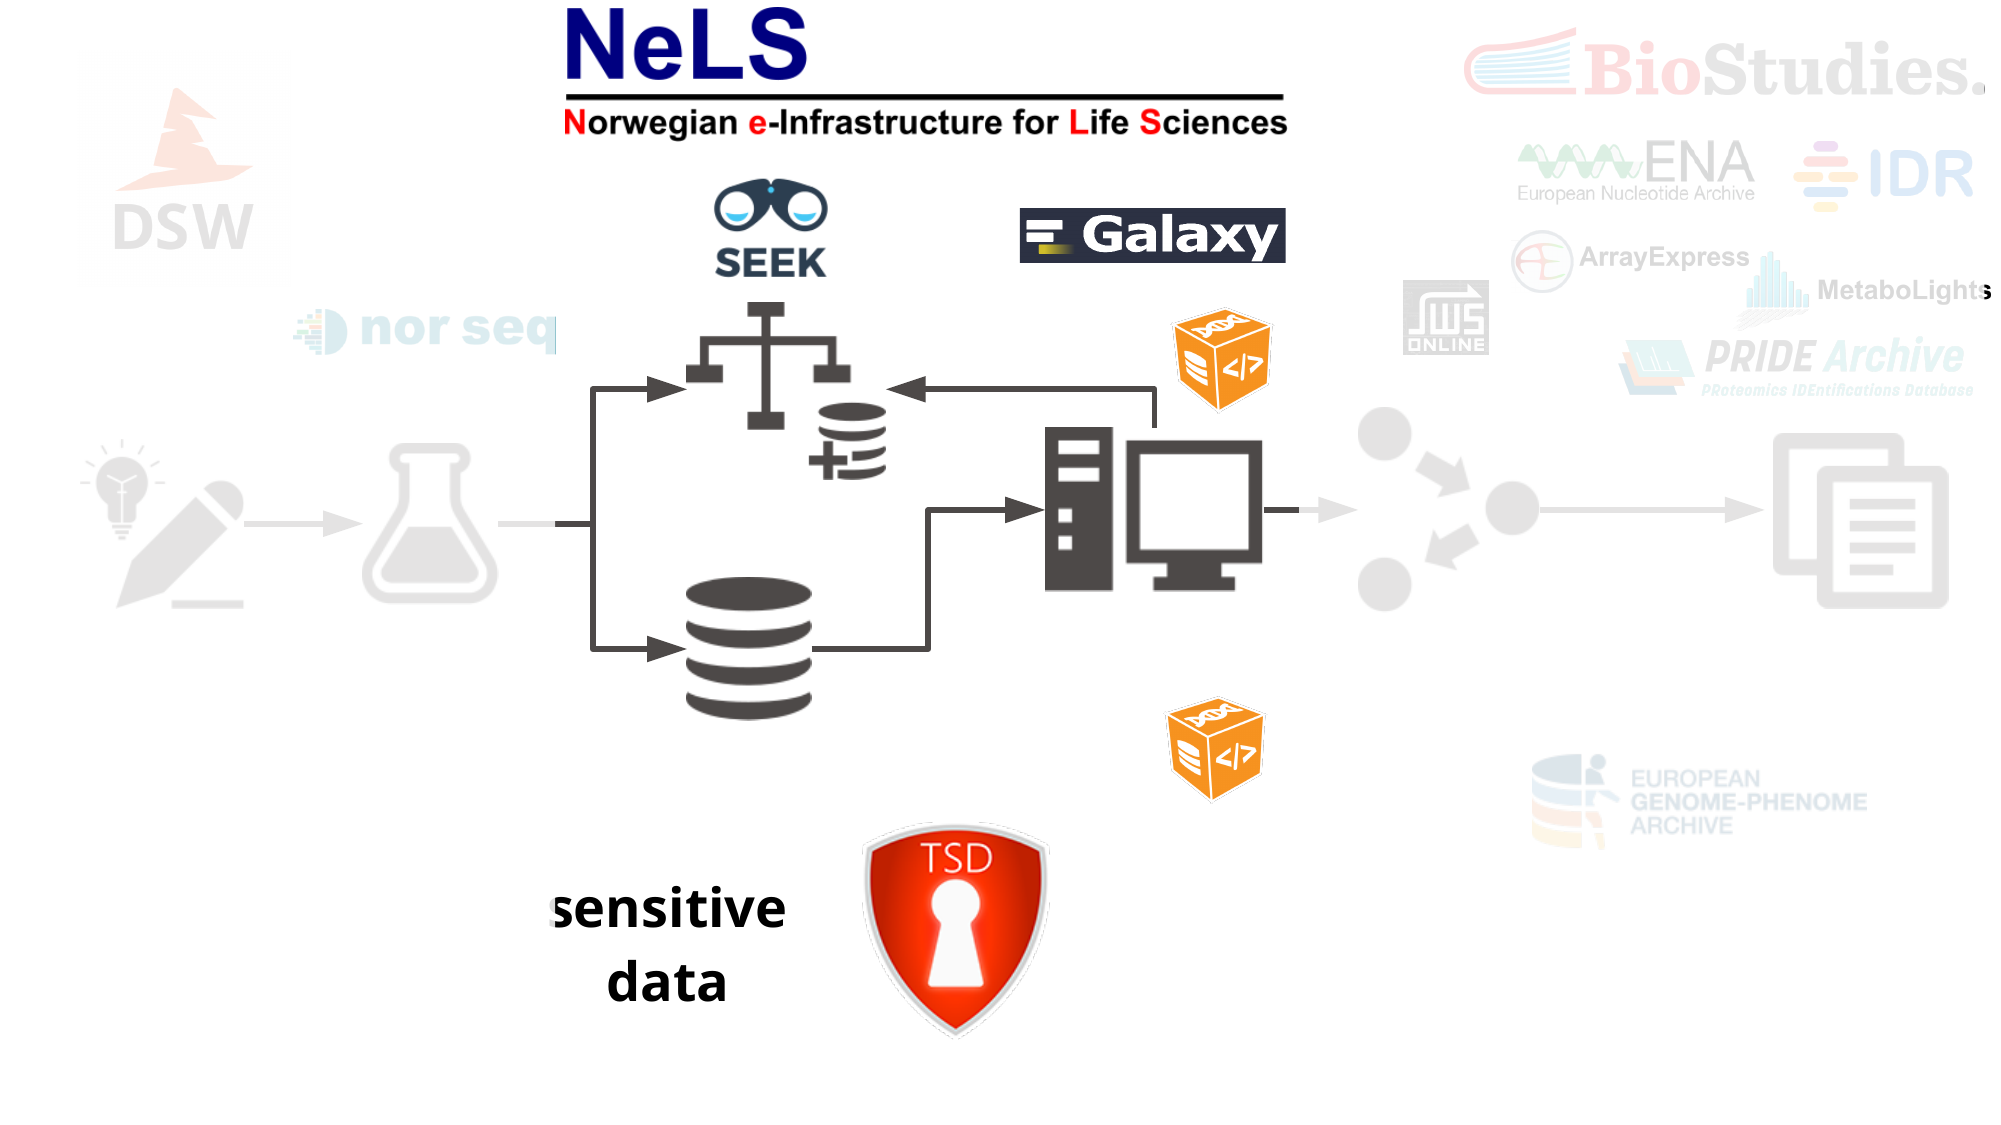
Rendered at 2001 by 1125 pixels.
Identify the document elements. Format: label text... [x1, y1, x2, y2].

text_box [1299, 0, 1985, 1075]
text_box sensitive data [556, 862, 768, 1011]
picture [686, 577, 812, 721]
picture [1045, 427, 1264, 593]
picture [1019, 208, 1286, 263]
picture [861, 821, 1051, 1040]
picture [1985, 249, 1991, 333]
picture [1163, 696, 1269, 804]
picture [565, 7, 1288, 142]
picture [1170, 307, 1276, 414]
text_box [23, 7, 556, 1083]
picture [686, 156, 886, 480]
